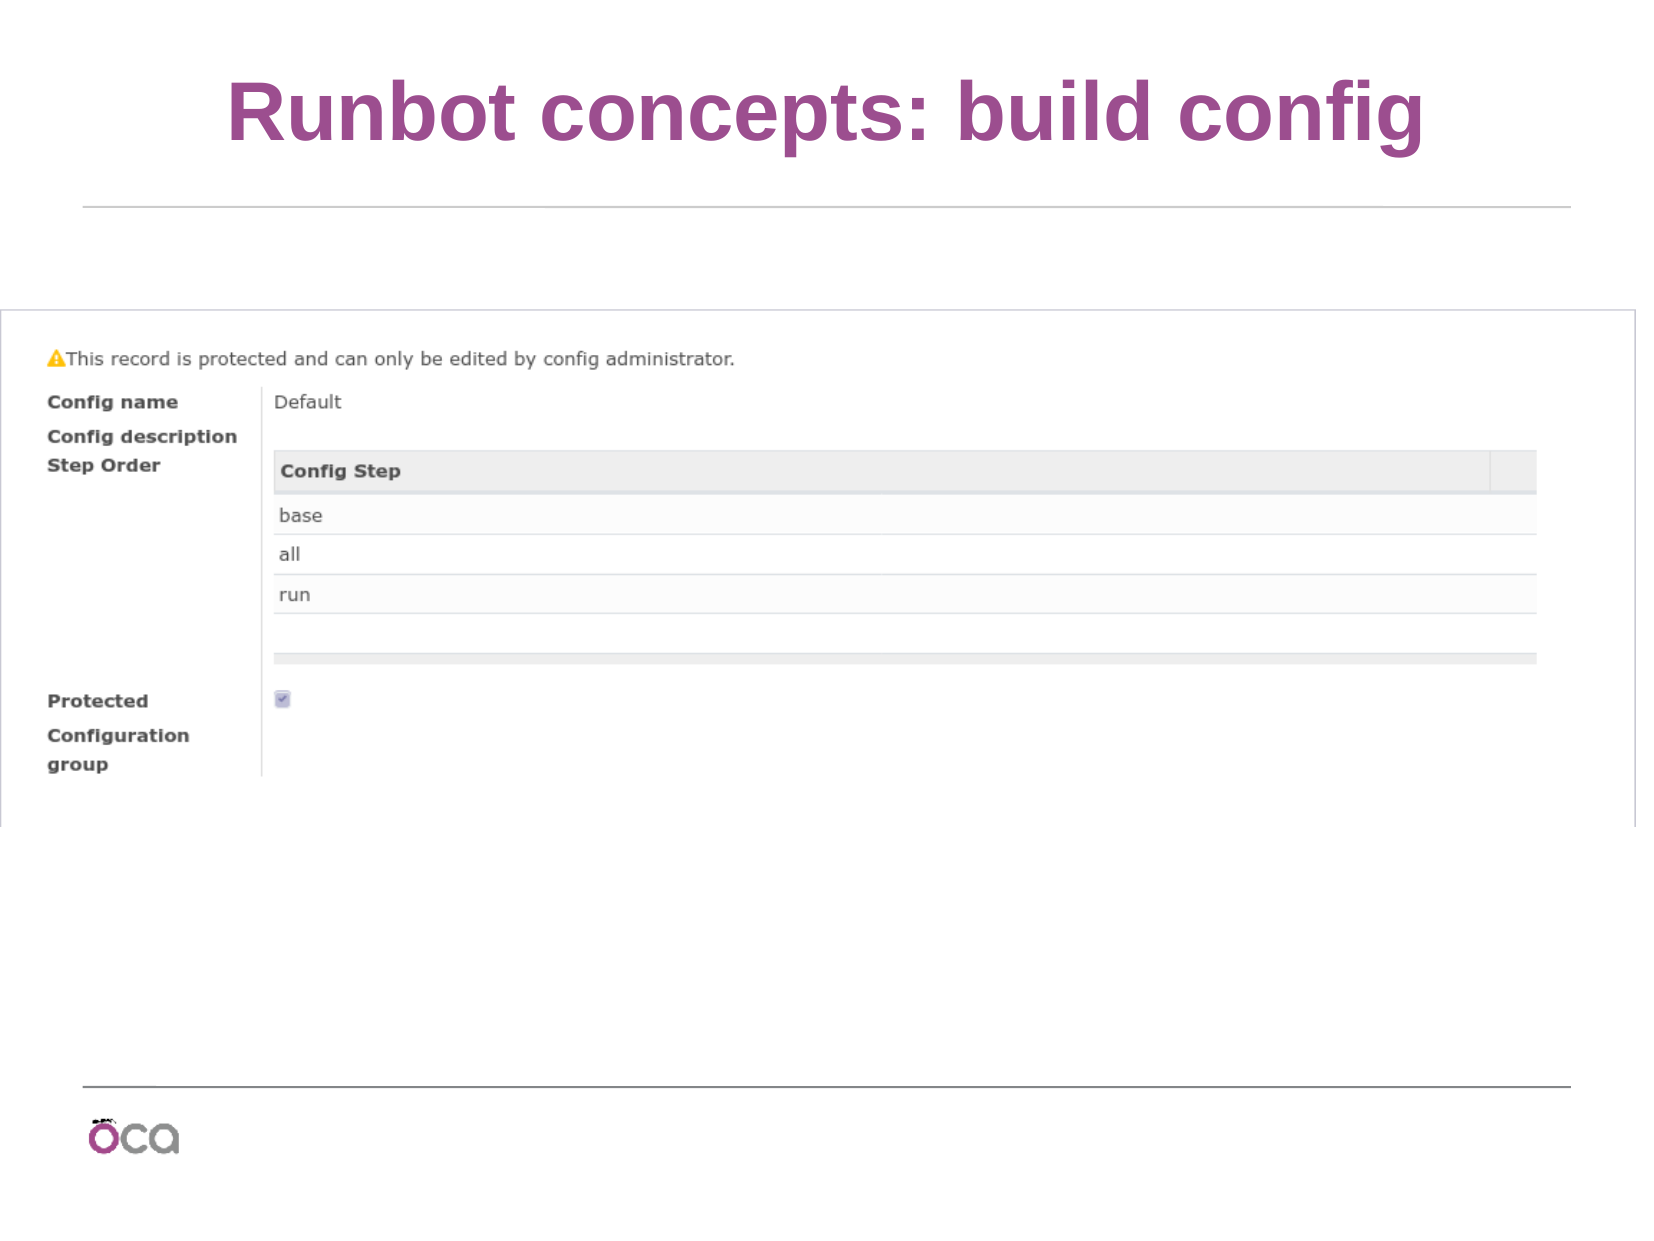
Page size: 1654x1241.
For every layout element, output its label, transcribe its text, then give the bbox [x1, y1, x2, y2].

picture [82, 1089, 186, 1191]
title Runbot concepts: build config [82, 27, 1571, 196]
picture [0, 308, 1636, 827]
